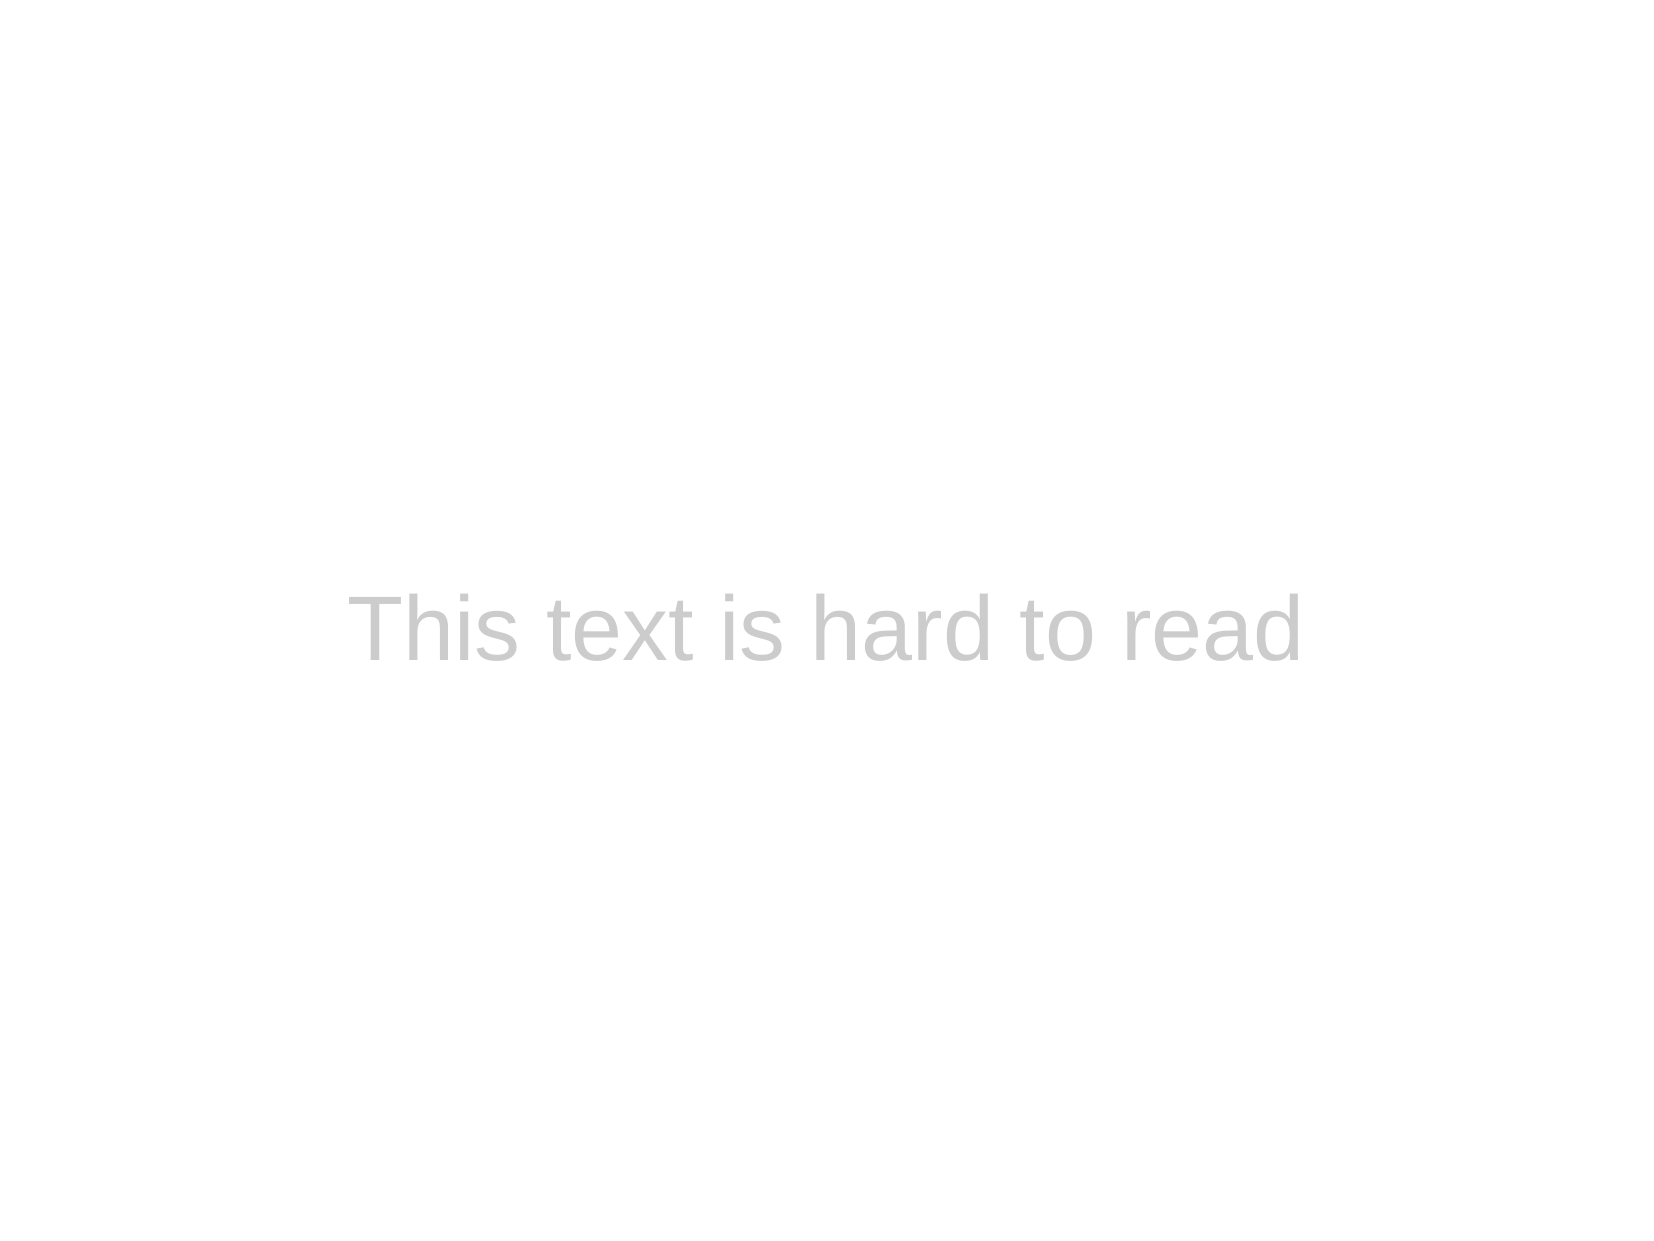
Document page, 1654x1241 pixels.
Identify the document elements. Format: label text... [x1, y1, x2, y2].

title This text is hard to read [82, 525, 1571, 733]
